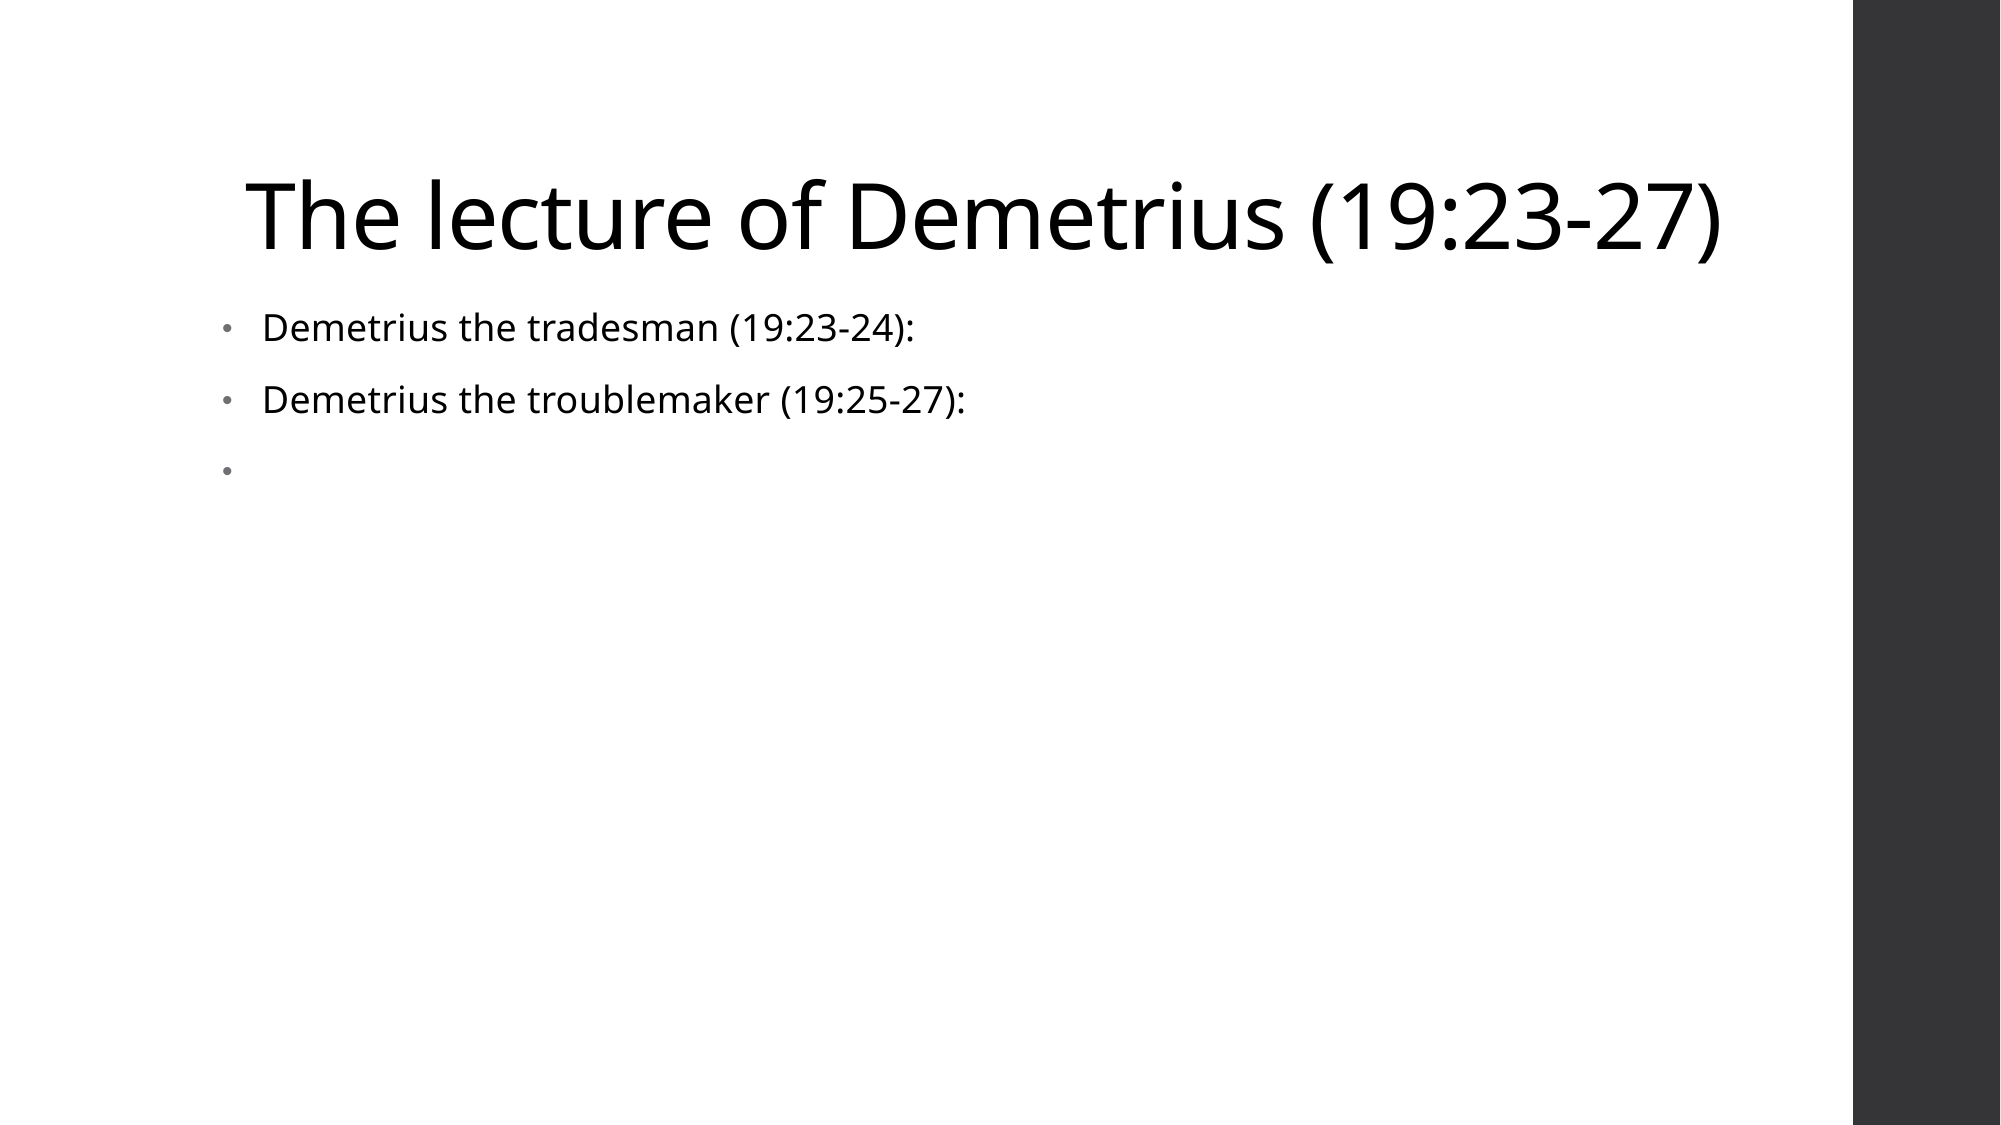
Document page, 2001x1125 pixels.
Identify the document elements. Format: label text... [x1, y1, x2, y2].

list Demetrius the tradesman (19:23-24): Demetrius the troublemaker (19:25-27): [206, 299, 1617, 1014]
title The lecture of Demetrius (19:23-27) [206, 60, 1797, 278]
